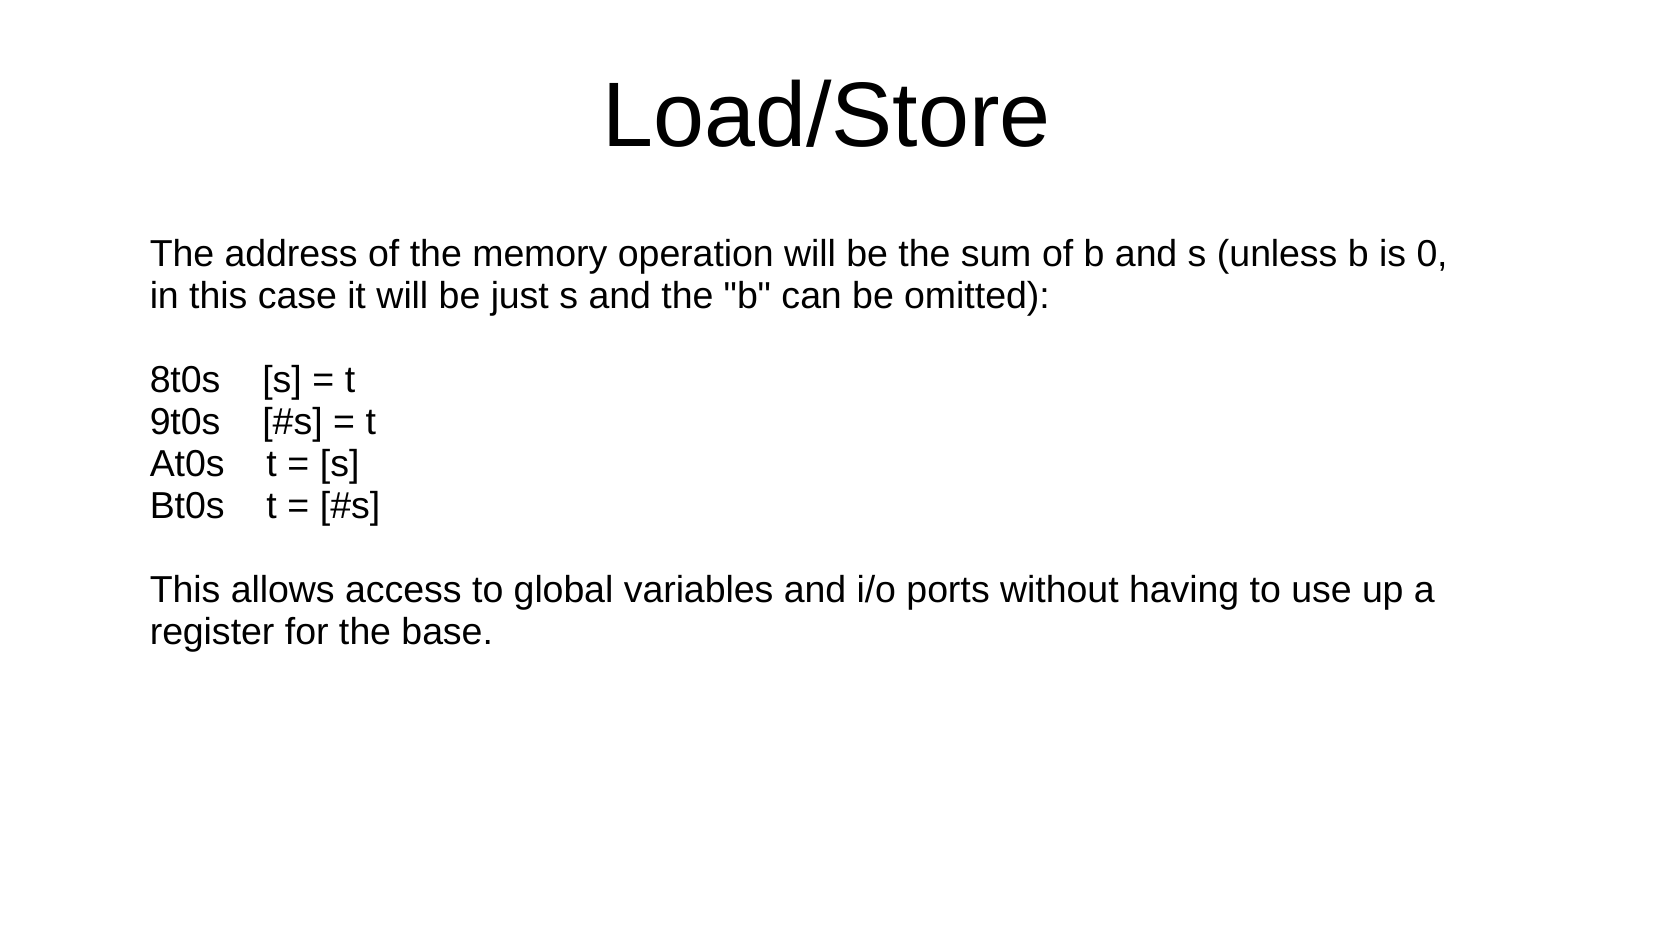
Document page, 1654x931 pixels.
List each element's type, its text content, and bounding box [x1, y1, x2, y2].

title Load/Store [82, 37, 1571, 193]
text_box The address of the memory operation will be the sum of b and s (unless b is 0, in this case it will be just s and the "b" can be omitted): 8t0s [s] = t 9t0s [#s] = t At0s t = [s] Bt0s t = [#s] This allows access to global variables and i/o ports without having to use up a register for the base. [135, 225, 1501, 912]
